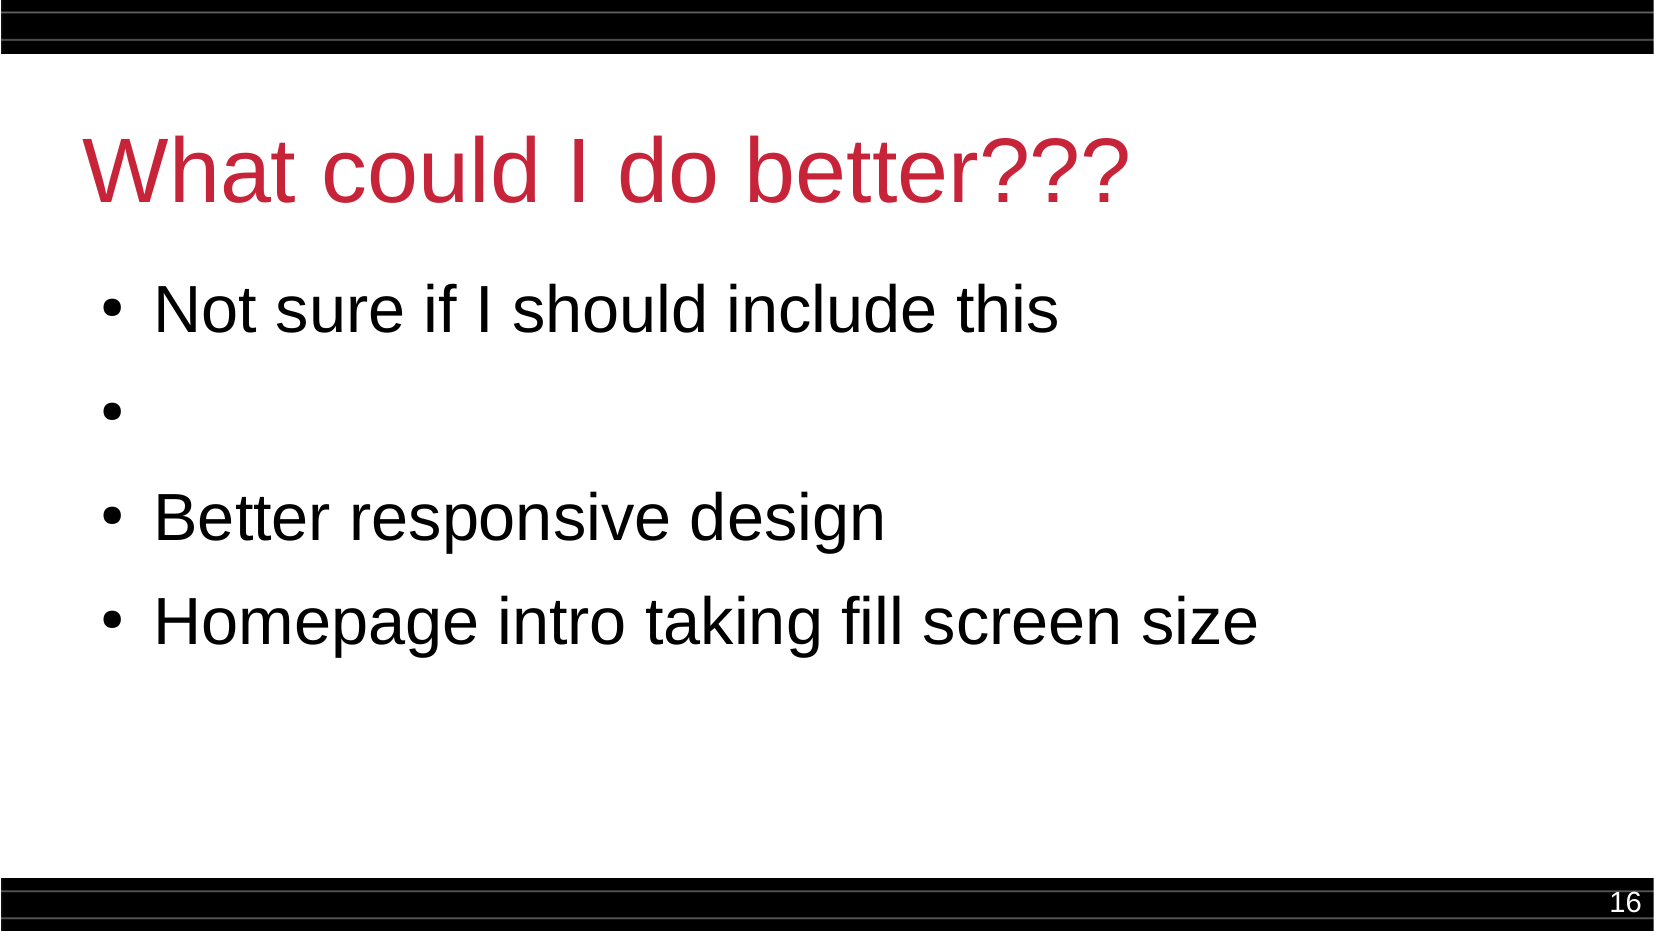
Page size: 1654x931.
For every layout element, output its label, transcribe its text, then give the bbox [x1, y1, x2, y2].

list Not sure if I should include this Better responsive design Homepage intro taking fill screen size [82, 271, 1571, 758]
picture [1, 878, 1654, 931]
picture [1, 0, 1654, 54]
title What could I do better??? [82, 92, 1571, 249]
